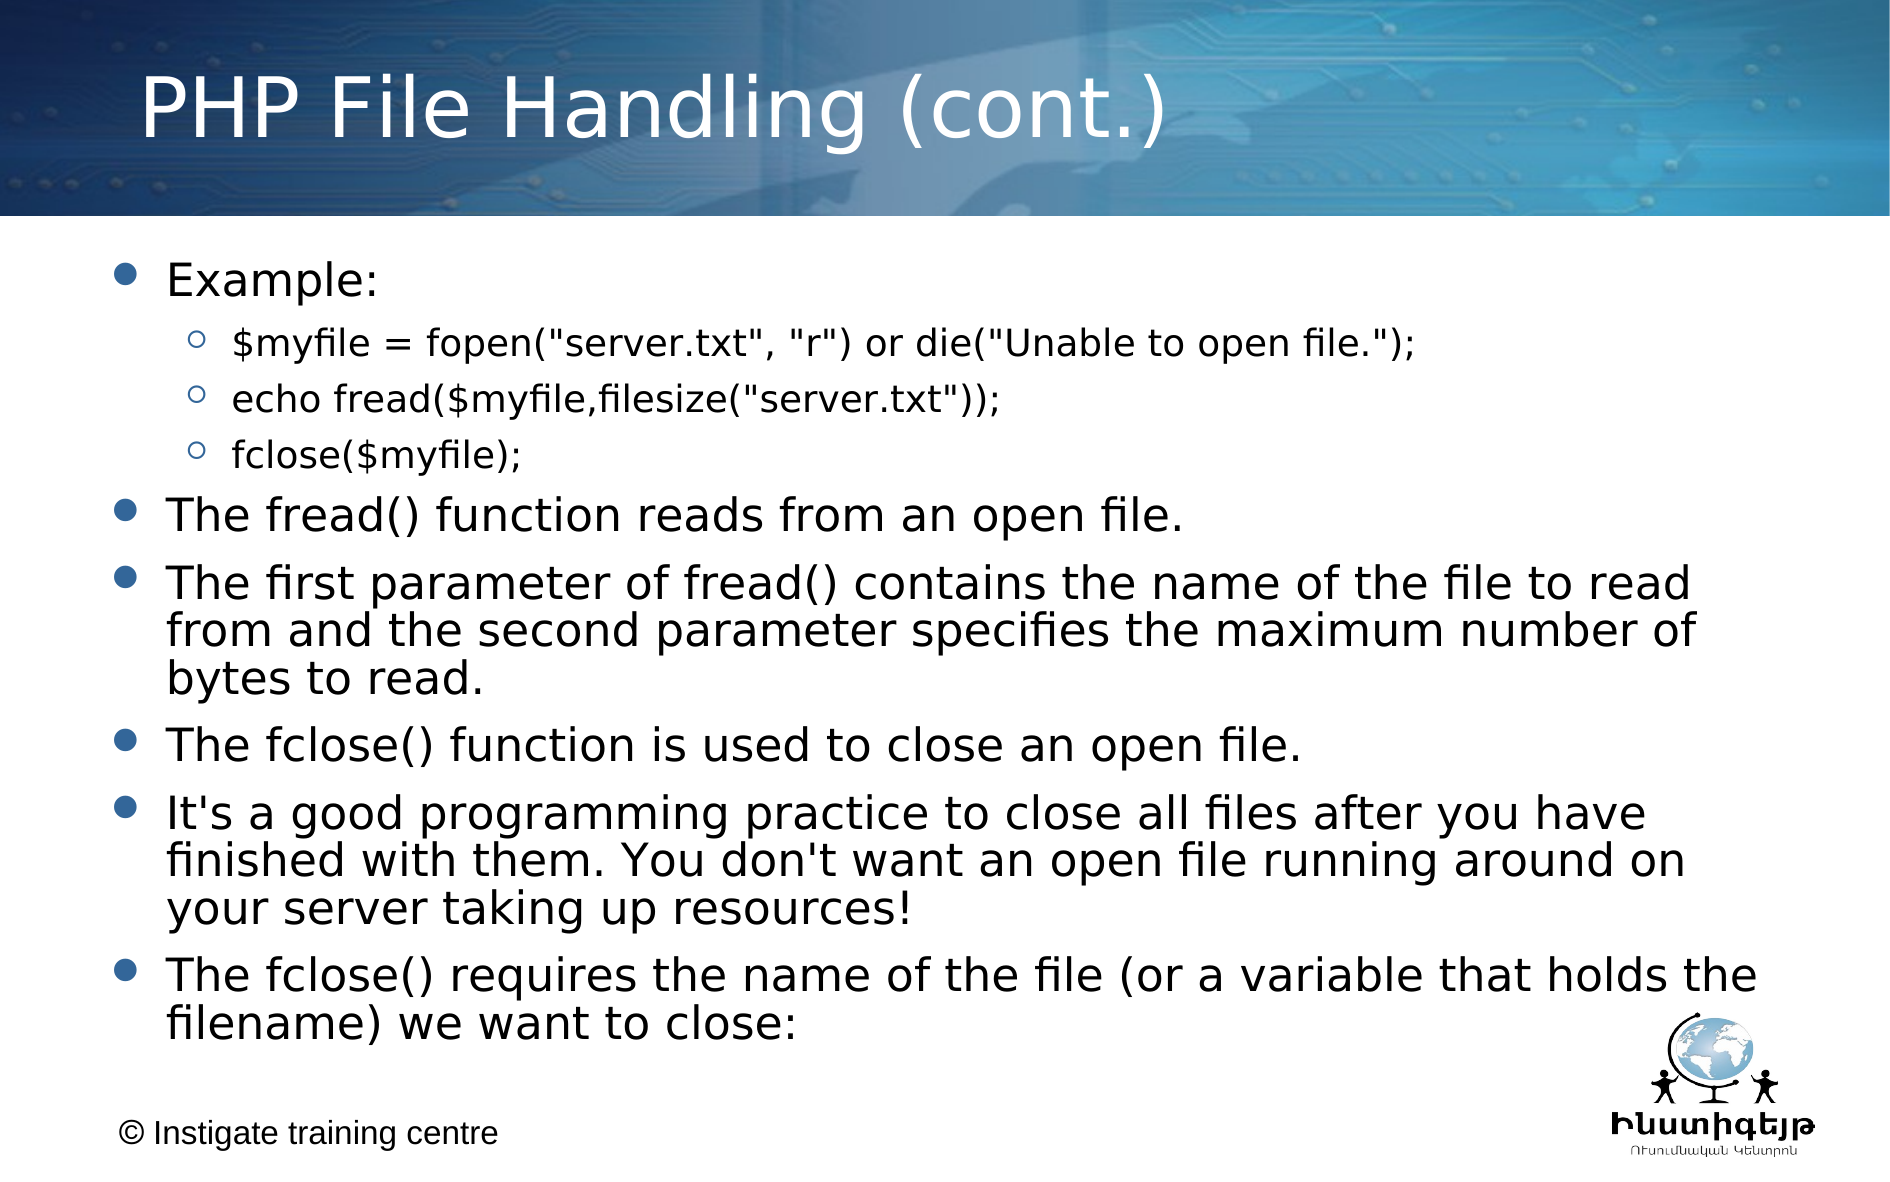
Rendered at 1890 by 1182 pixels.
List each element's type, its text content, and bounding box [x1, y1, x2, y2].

text_box PHP File Handling (cont.) [138, 82, 1801, 87]
picture [1612, 1012, 1815, 1157]
list Example: $myfile = fopen("server.txt", "r") or die("Unable to open file."); echo fread($myfile,filesize("server.txt")); fclose($myfile); The fread() function reads from an open file. The first parameter of fread() contains the name of the file to read from and the second parameter specifies the maximum number of bytes to read. The fclose() function is used to close an open file. It's a good programming practice to close all files after you have finished with them. You don't want an open file running around on your server taking up resources! The fclose() requires the name of the file (or a variable that holds the filename) we want to close: [110, 258, 1801, 287]
picture [0, 0, 1890, 216]
